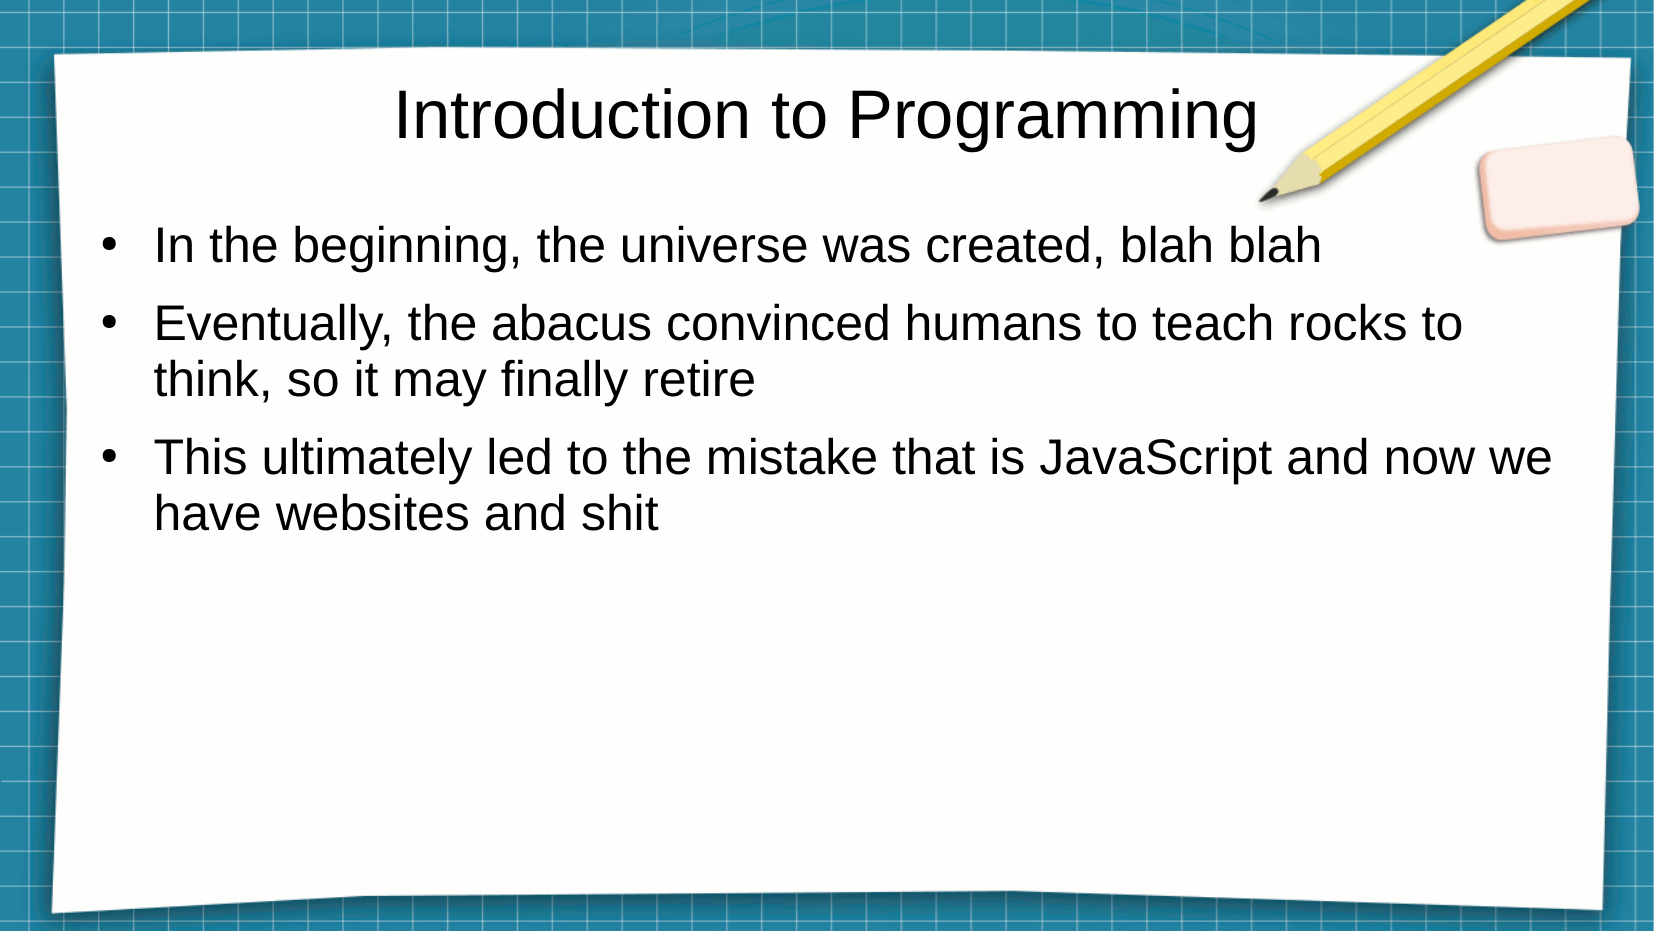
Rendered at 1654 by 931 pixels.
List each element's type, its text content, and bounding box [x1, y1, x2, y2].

title Introduction to Programming [82, 37, 1571, 193]
picture [0, 0, 1654, 931]
list In the beginning, the universe was created, blah blah Eventually, the abacus convinced humans to teach rocks to think, so it may finally retire This ultimately led to the mistake that is JavaScript and now we have websites and shit [82, 217, 1571, 758]
